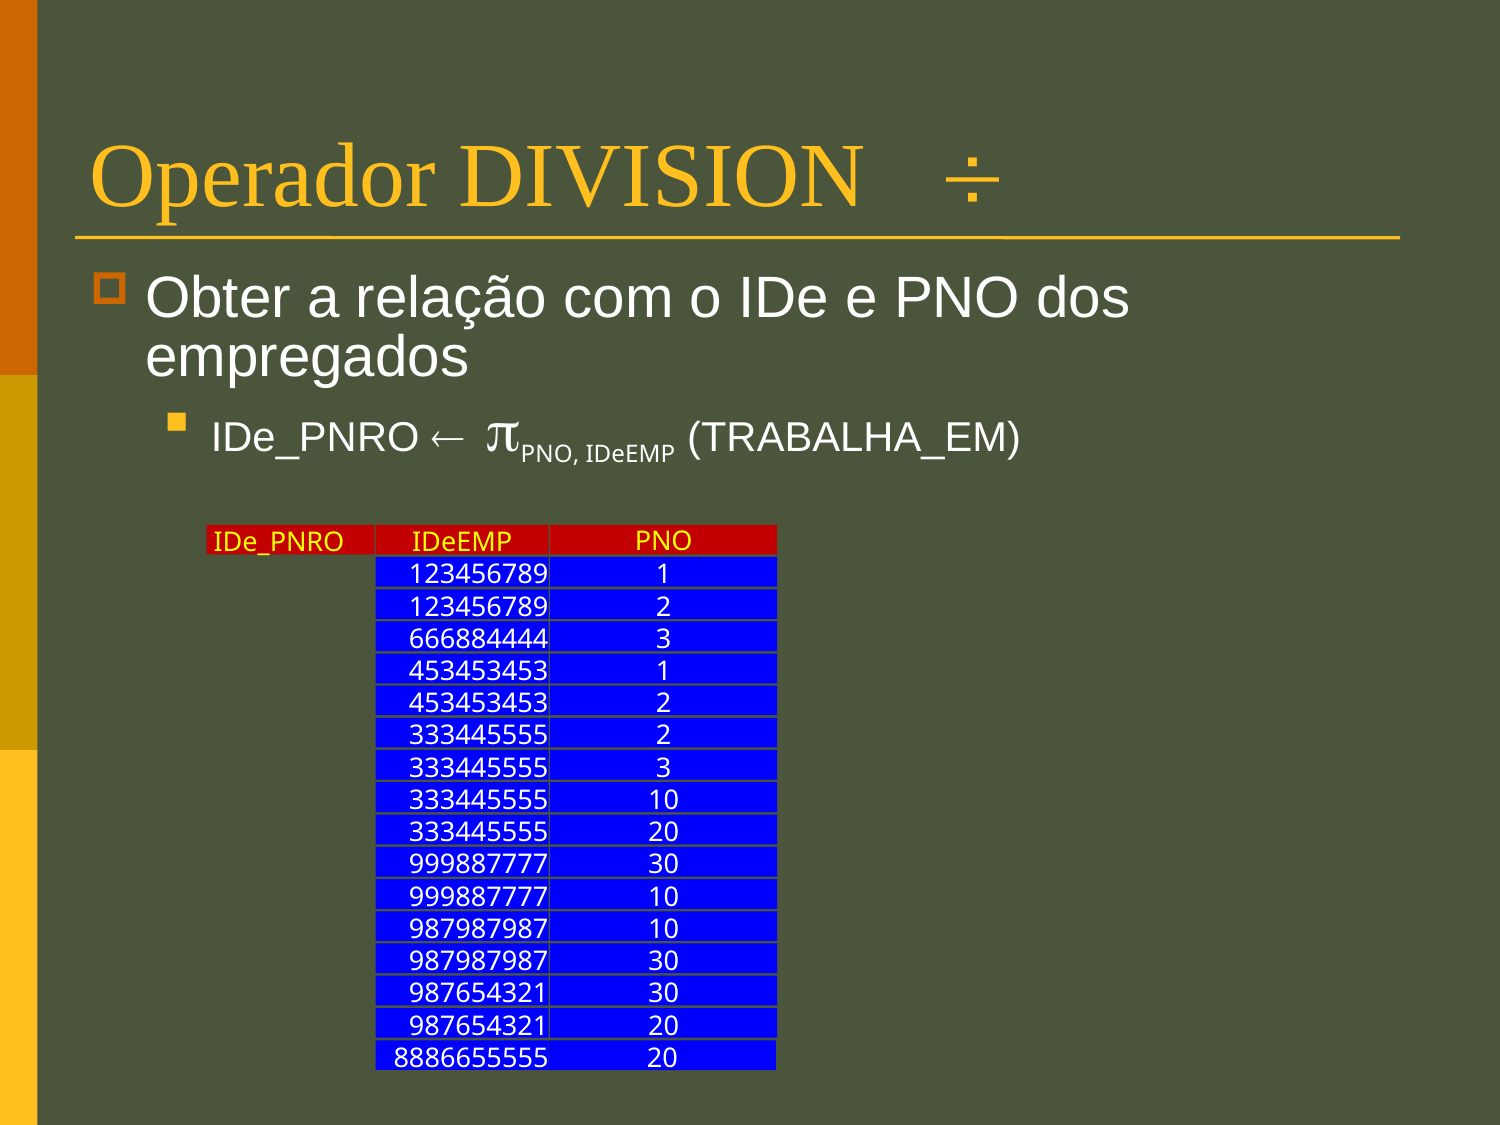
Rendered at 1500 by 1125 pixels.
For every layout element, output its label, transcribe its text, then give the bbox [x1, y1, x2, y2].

text_box 987654321 [375, 1008, 549, 1038]
text_box 30 [550, 846, 778, 877]
text_box 3 [550, 621, 778, 652]
text_box 1 [550, 653, 778, 684]
text_box 2 [550, 685, 778, 716]
text_box 333445555 [375, 749, 549, 780]
text_box PNO [550, 524, 778, 555]
text_box 8886655555 [375, 1040, 549, 1070]
text_box IDeEMP [375, 524, 549, 555]
text_box 453453453 [375, 685, 549, 716]
text_box 123456789 [375, 556, 549, 587]
list Obter a relação com o IDe e PNO dos empregados IDe_PNRO PNO, IDeEMP (TRABALHA_EM)‏ [75, 262, 1426, 1006]
text_box 987987987 [375, 911, 549, 941]
text_box IDe_PNRO [206, 524, 375, 555]
text_box 20 [550, 814, 778, 845]
text_box 333445555 [375, 717, 549, 748]
text_box 333445555 [375, 814, 549, 845]
text_box 30 [550, 943, 778, 974]
text_box 3 [550, 749, 778, 780]
text_box 123456789 [375, 589, 549, 619]
text_box 2 [550, 589, 778, 619]
text_box 999887777 [375, 879, 549, 909]
text_box 1 [550, 556, 778, 587]
text_box 20 [548, 1040, 776, 1071]
text_box 453453453 [375, 653, 549, 684]
text_box 666884444 [375, 621, 549, 652]
text_box 987987987 [375, 943, 549, 974]
text_box 10 [550, 879, 778, 909]
text_box 999887777 [375, 846, 549, 877]
title Operador DIVISION  [75, 45, 1426, 233]
text_box 10 [550, 911, 778, 941]
text_box 333445555 [375, 782, 549, 813]
text_box 2 [550, 717, 778, 748]
text_box 987654321 [375, 975, 549, 1006]
text_box 30 [550, 975, 778, 1006]
text_box 20 [550, 1008, 778, 1038]
text_box 10 [550, 782, 778, 813]
